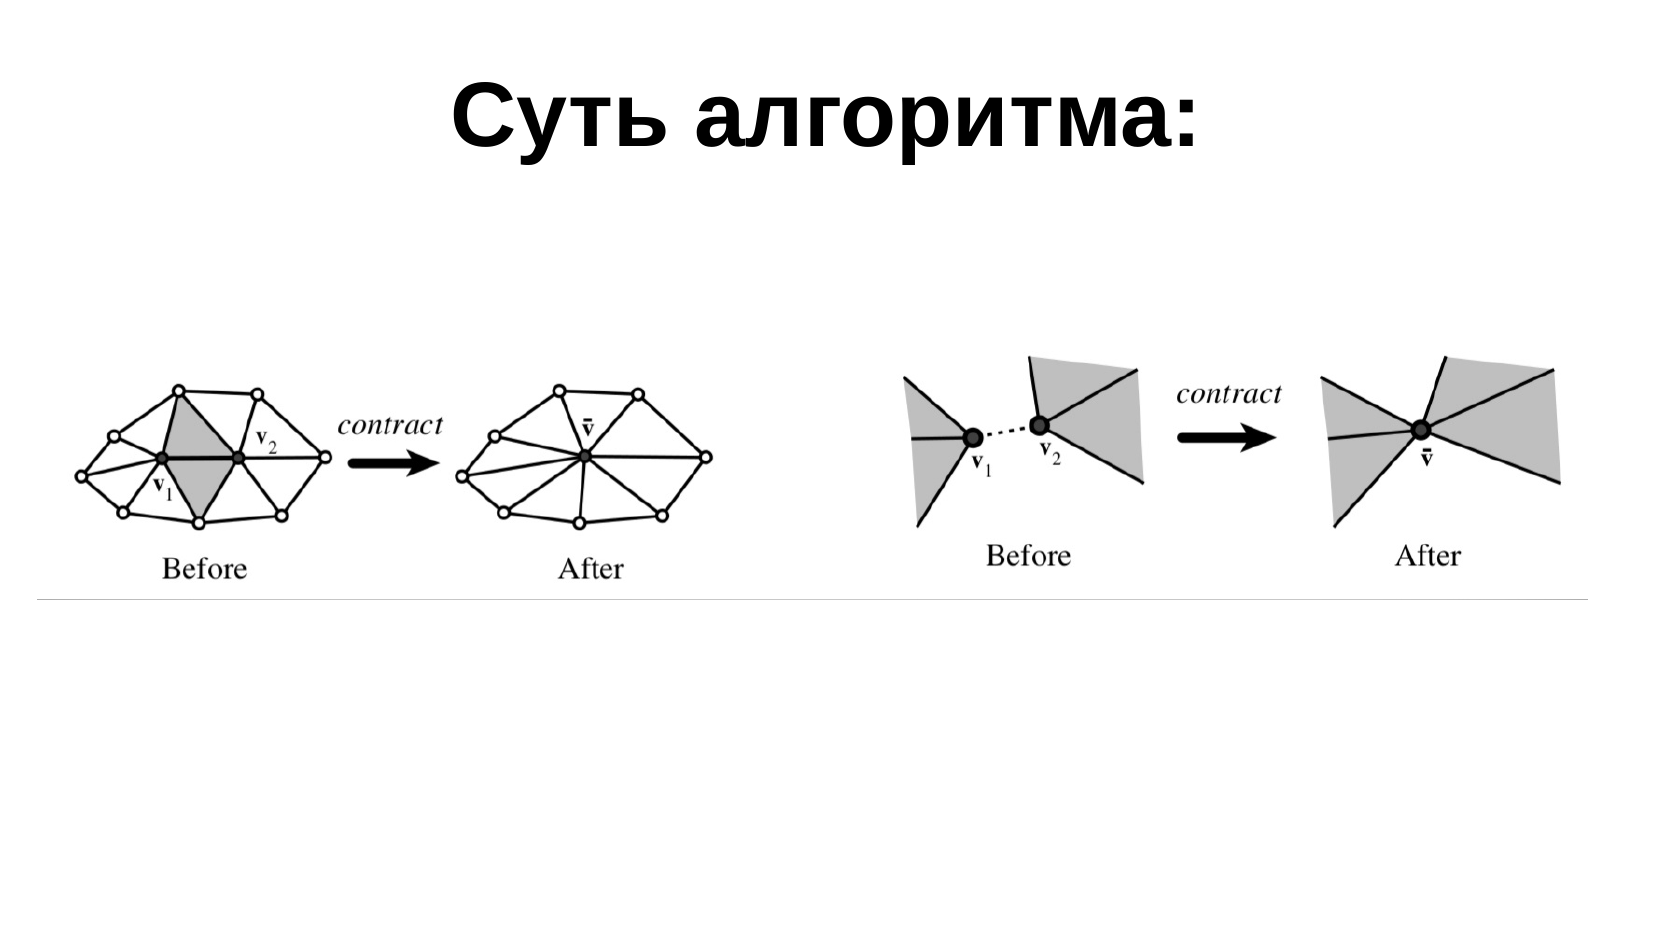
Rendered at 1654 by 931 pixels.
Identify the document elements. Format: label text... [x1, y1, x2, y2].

title Суть алгоритма: [82, 37, 1571, 193]
picture [37, 321, 1588, 601]
